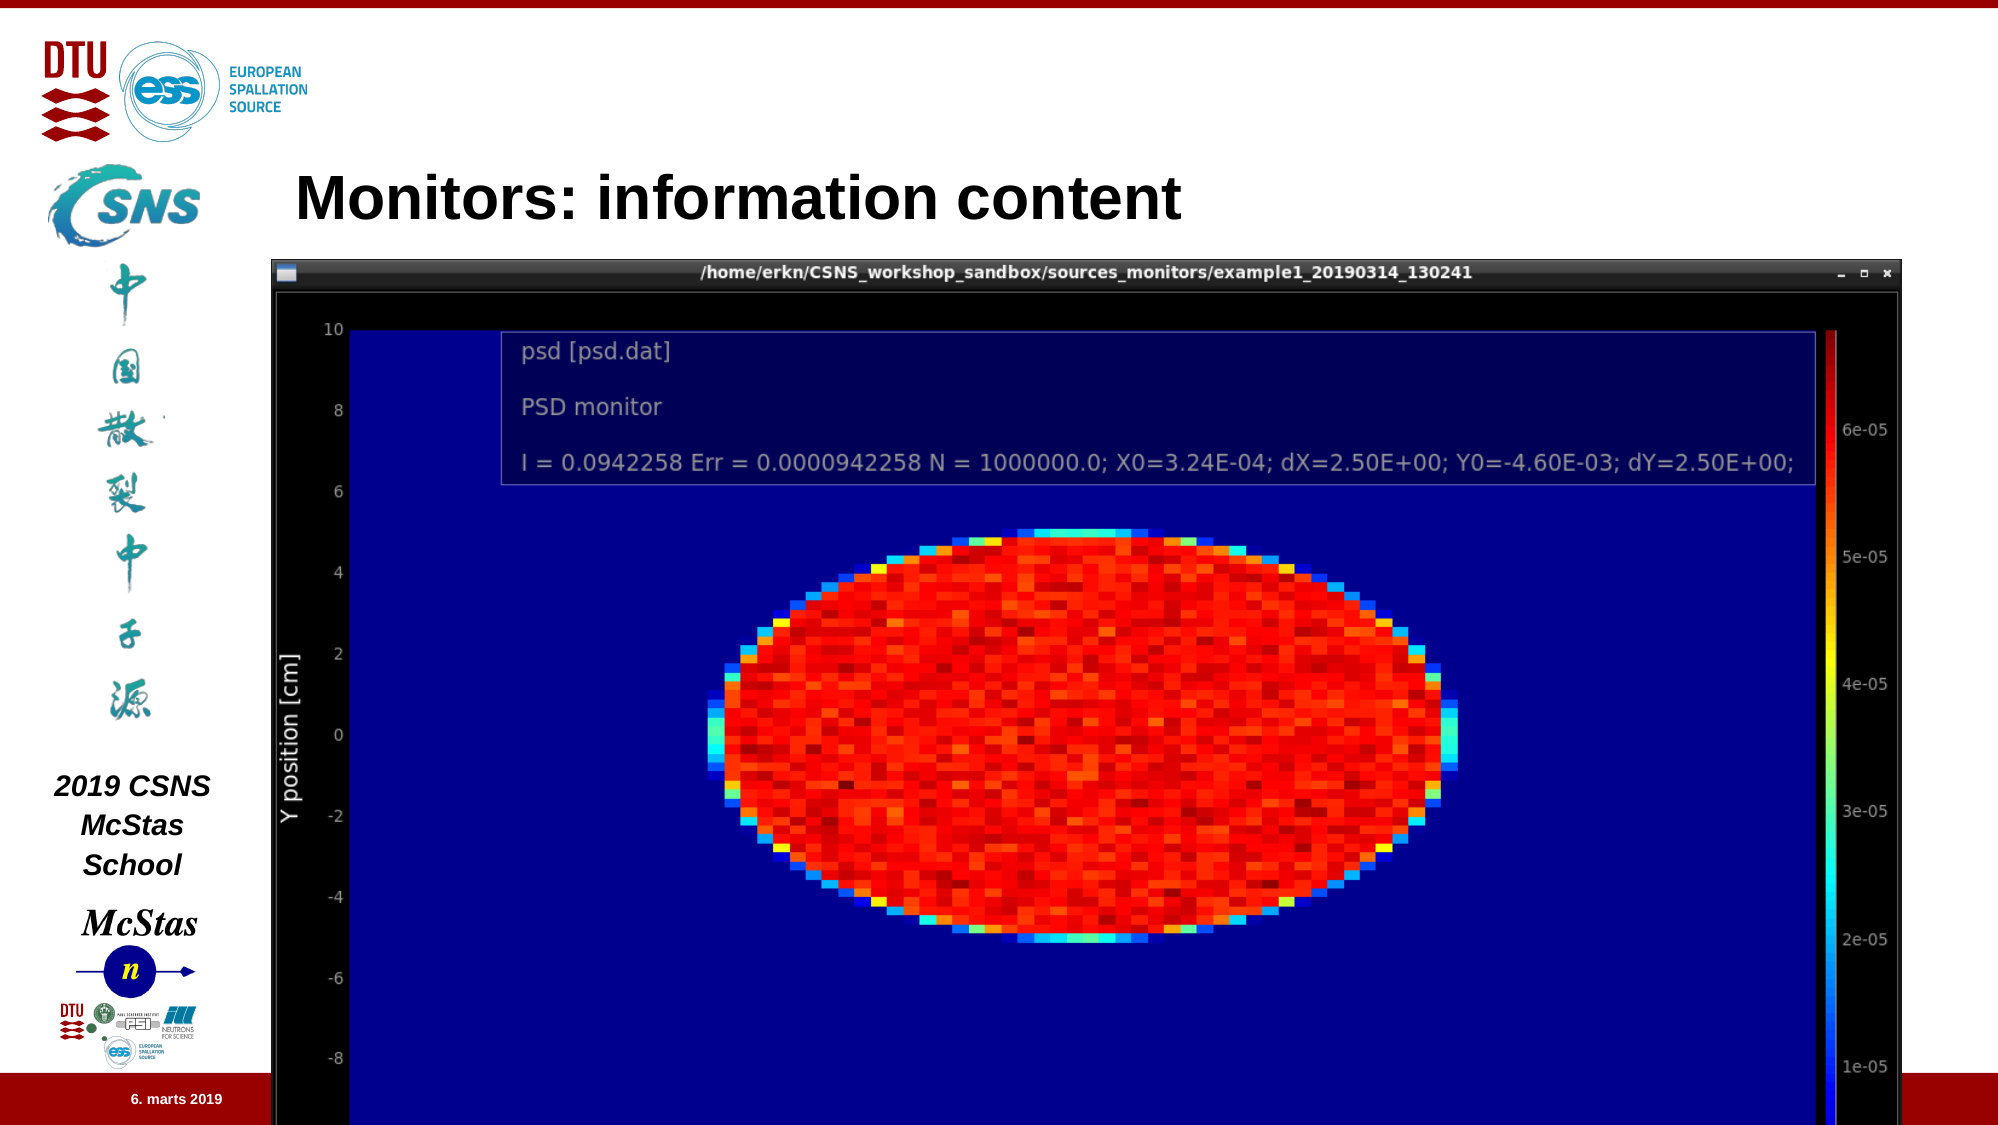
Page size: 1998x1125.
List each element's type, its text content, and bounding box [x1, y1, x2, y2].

picture [48, 162, 209, 744]
picture [116, 1013, 160, 1030]
title Monitors: information content [295, 70, 1898, 233]
picture [271, 259, 1902, 1125]
picture [59, 908, 213, 999]
picture [86, 1003, 197, 1069]
picture [119, 41, 307, 142]
